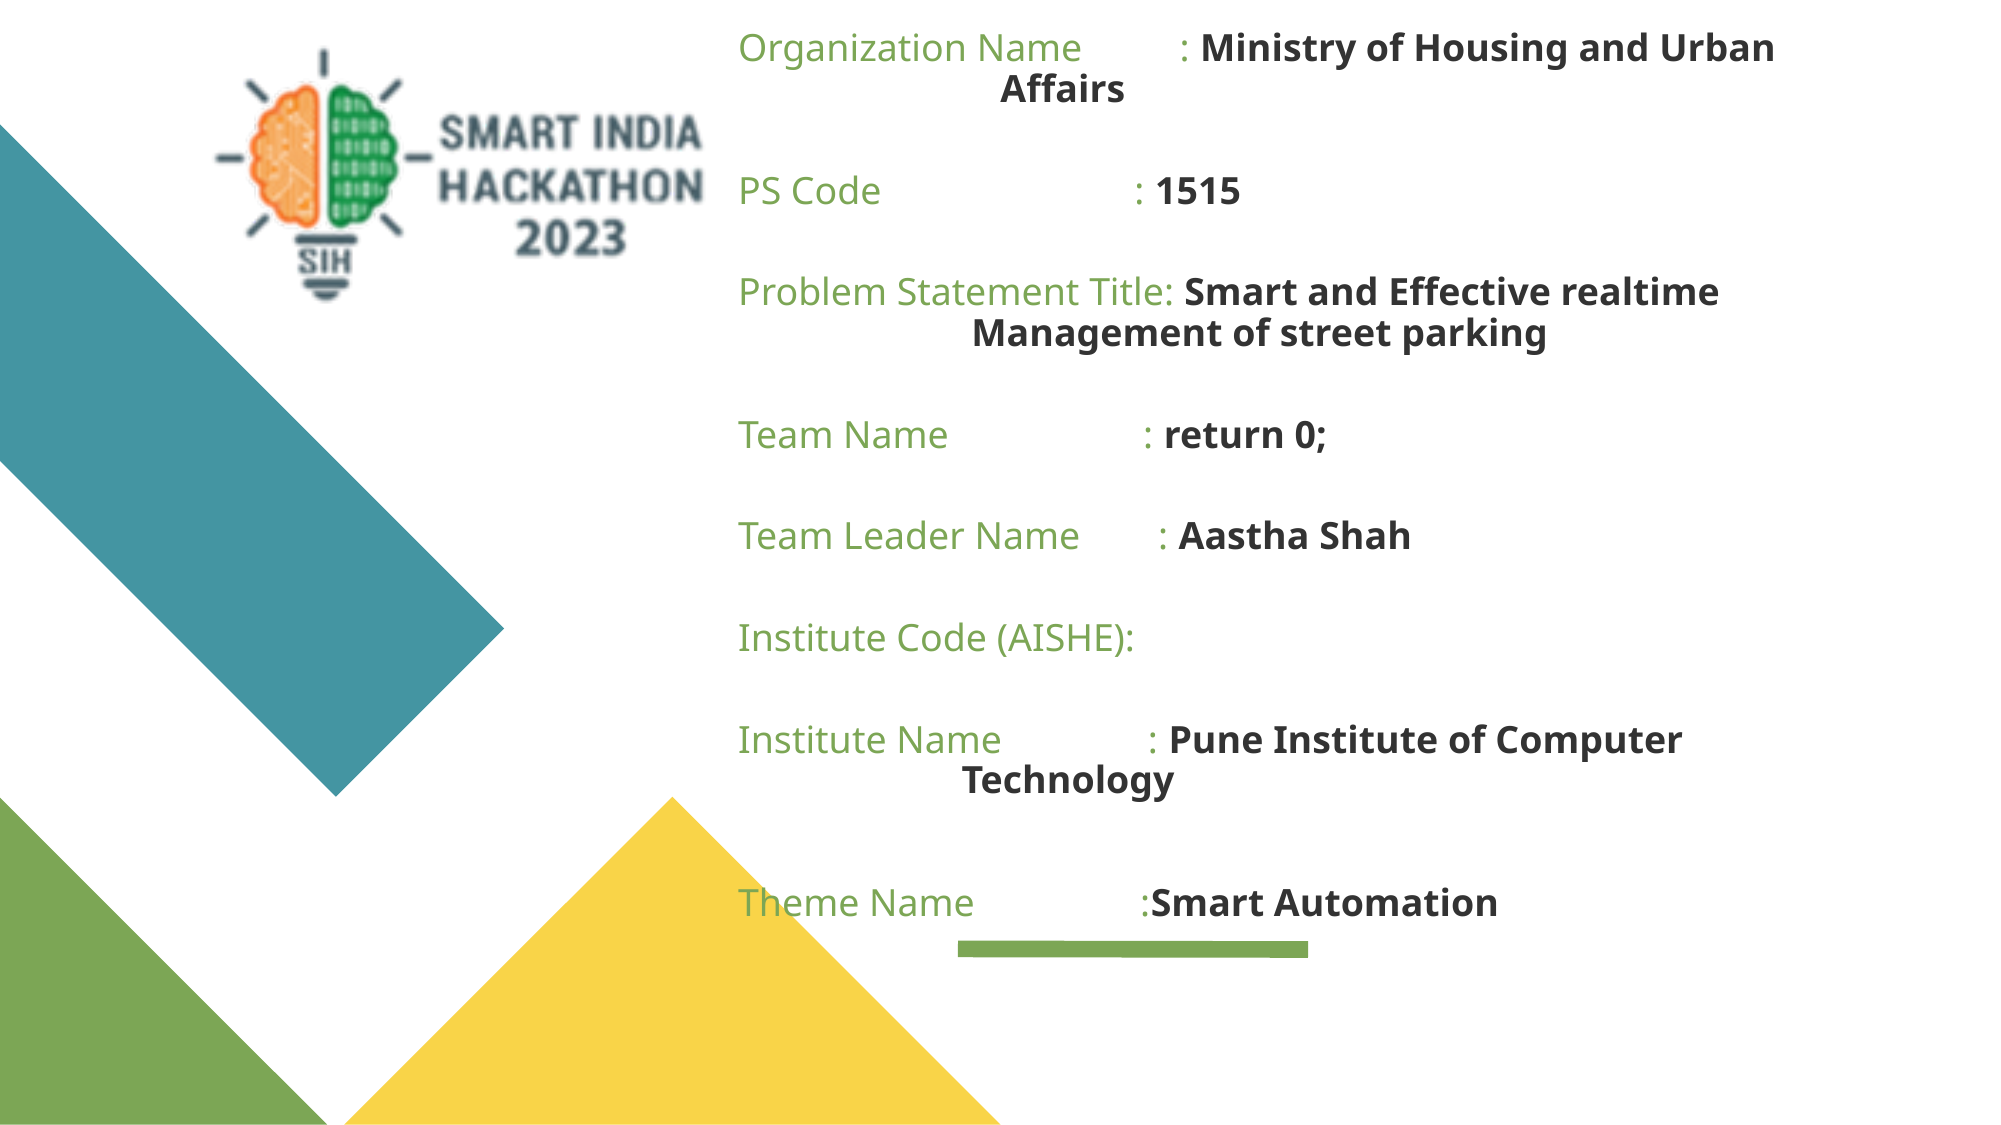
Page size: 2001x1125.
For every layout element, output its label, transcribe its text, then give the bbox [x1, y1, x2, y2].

picture [199, 41, 746, 316]
list Organization Name : Ministry of Housing and Urban Affairs PS Code : 1515 Problem Statement Title: Smart and Effective realtime Management of street parking Team Name : return 0; Team Leader Name : Aastha Shah Institute Code (AISHE): Institute Name : Pune Institute of Computer Technology Theme Name :Smart Automation [738, 29, 1918, 1098]
